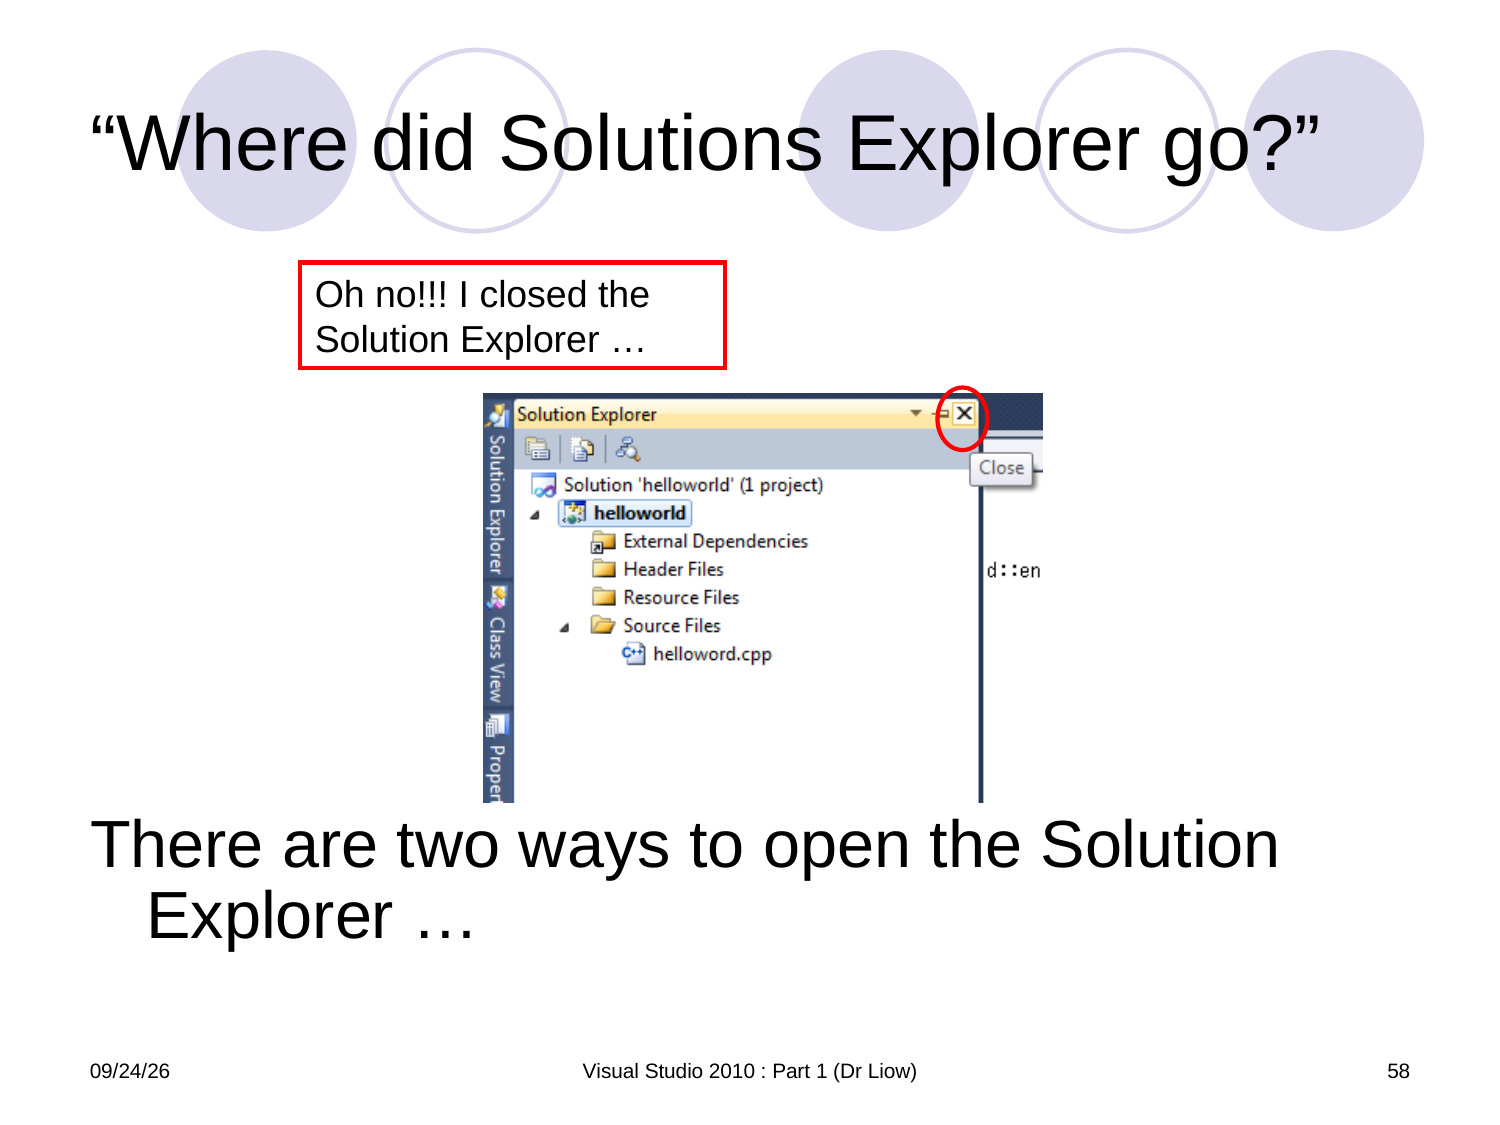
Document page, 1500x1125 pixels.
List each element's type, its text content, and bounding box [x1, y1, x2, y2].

text_box 08/22/12 [74, 1049, 426, 1101]
title “Where did Solutions Explorer go?” [75, 45, 1426, 233]
list There are two ways to open the Solution Explorer … [75, 262, 1426, 1006]
text_box Visual Studio 2010 : Part 1 (Dr Liow) [512, 1049, 988, 1101]
text_box <number> [1074, 1049, 1426, 1101]
